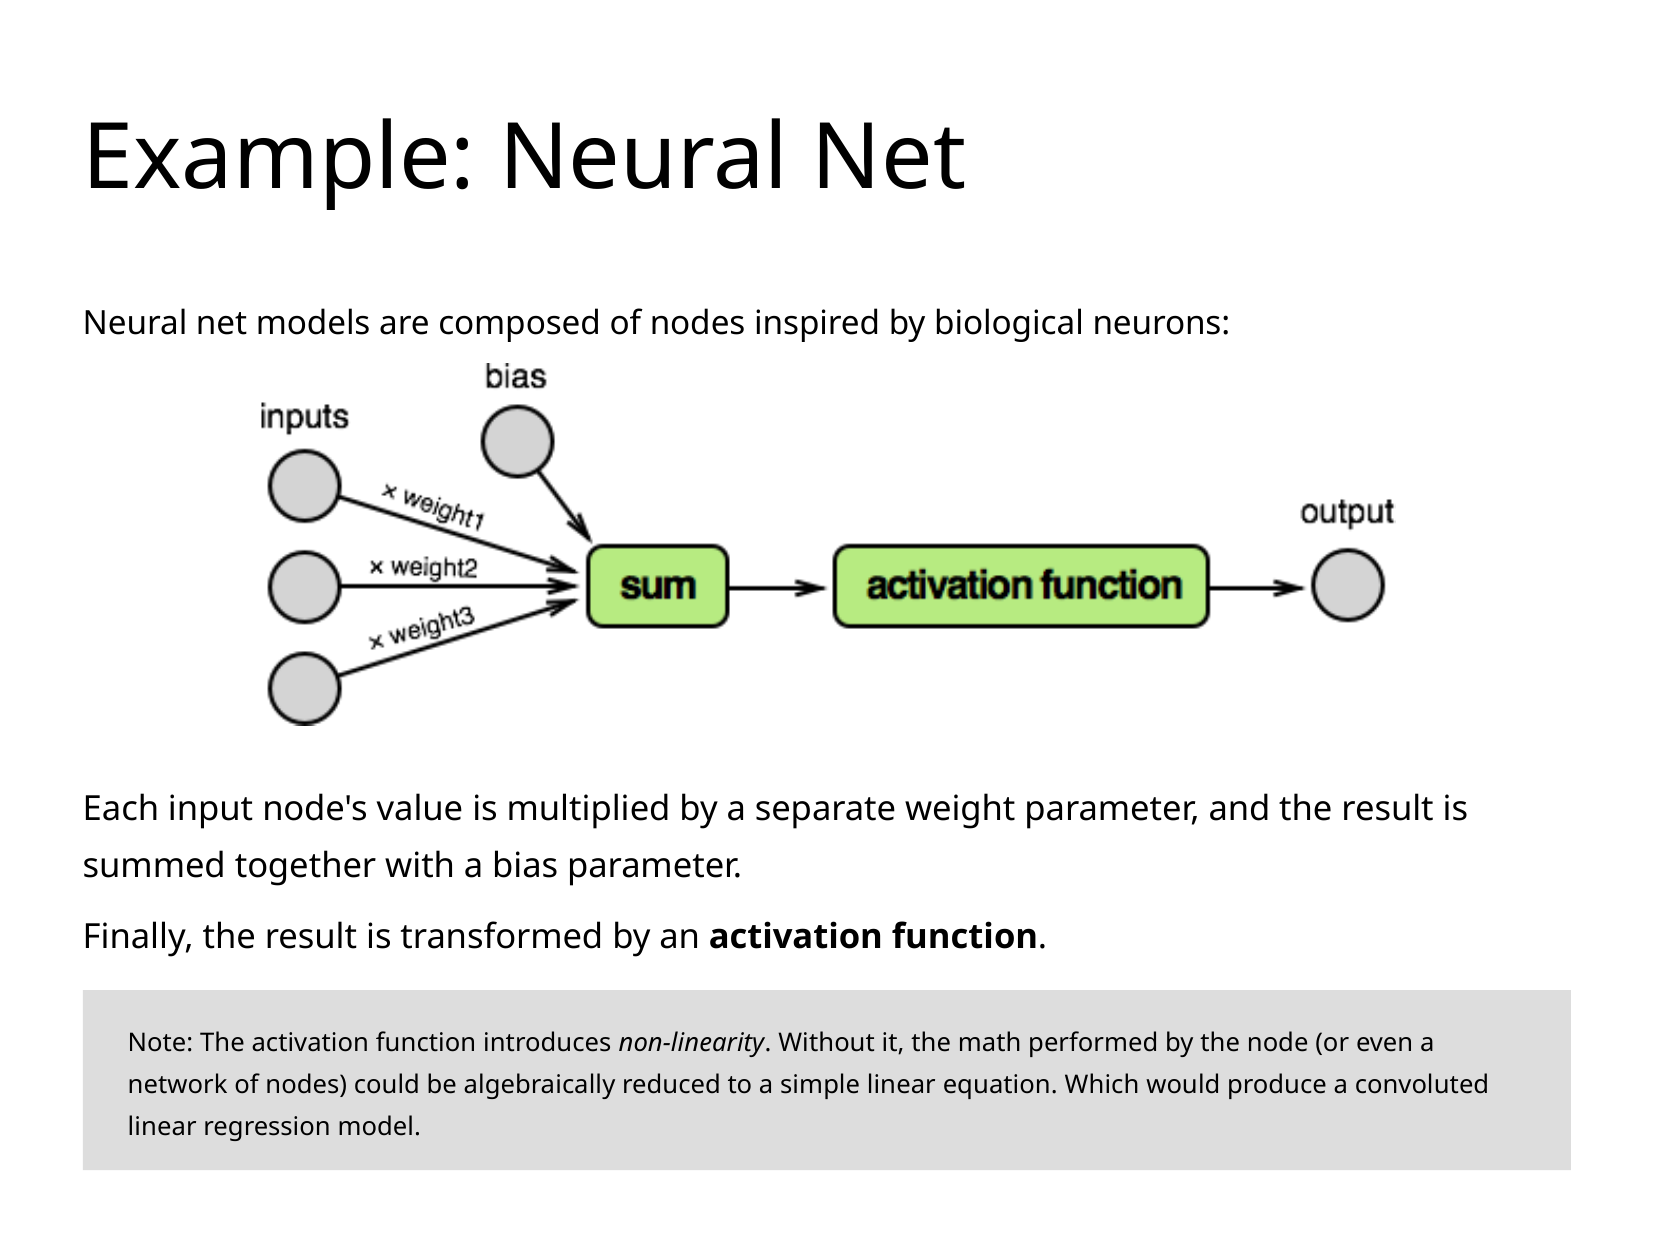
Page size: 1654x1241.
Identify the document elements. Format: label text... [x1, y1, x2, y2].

picture [260, 363, 1396, 726]
list Note: The activation function introduces non-linearity. Without it, the math performed by the node (or even a network of nodes) could be algebraically reduced to a simple linear equation. Which would produce a convoluted linear regression model. [82, 990, 1571, 1171]
list Each input node's value is multiplied by a separate weight parameter, and the result is summed together with a bias parameter. Finally, the result is transformed by an activation function. [82, 774, 1571, 961]
list Neural net models are composed of nodes inspired by biological neurons: [82, 290, 1571, 346]
title Example: Neural Net [82, 49, 1571, 257]
